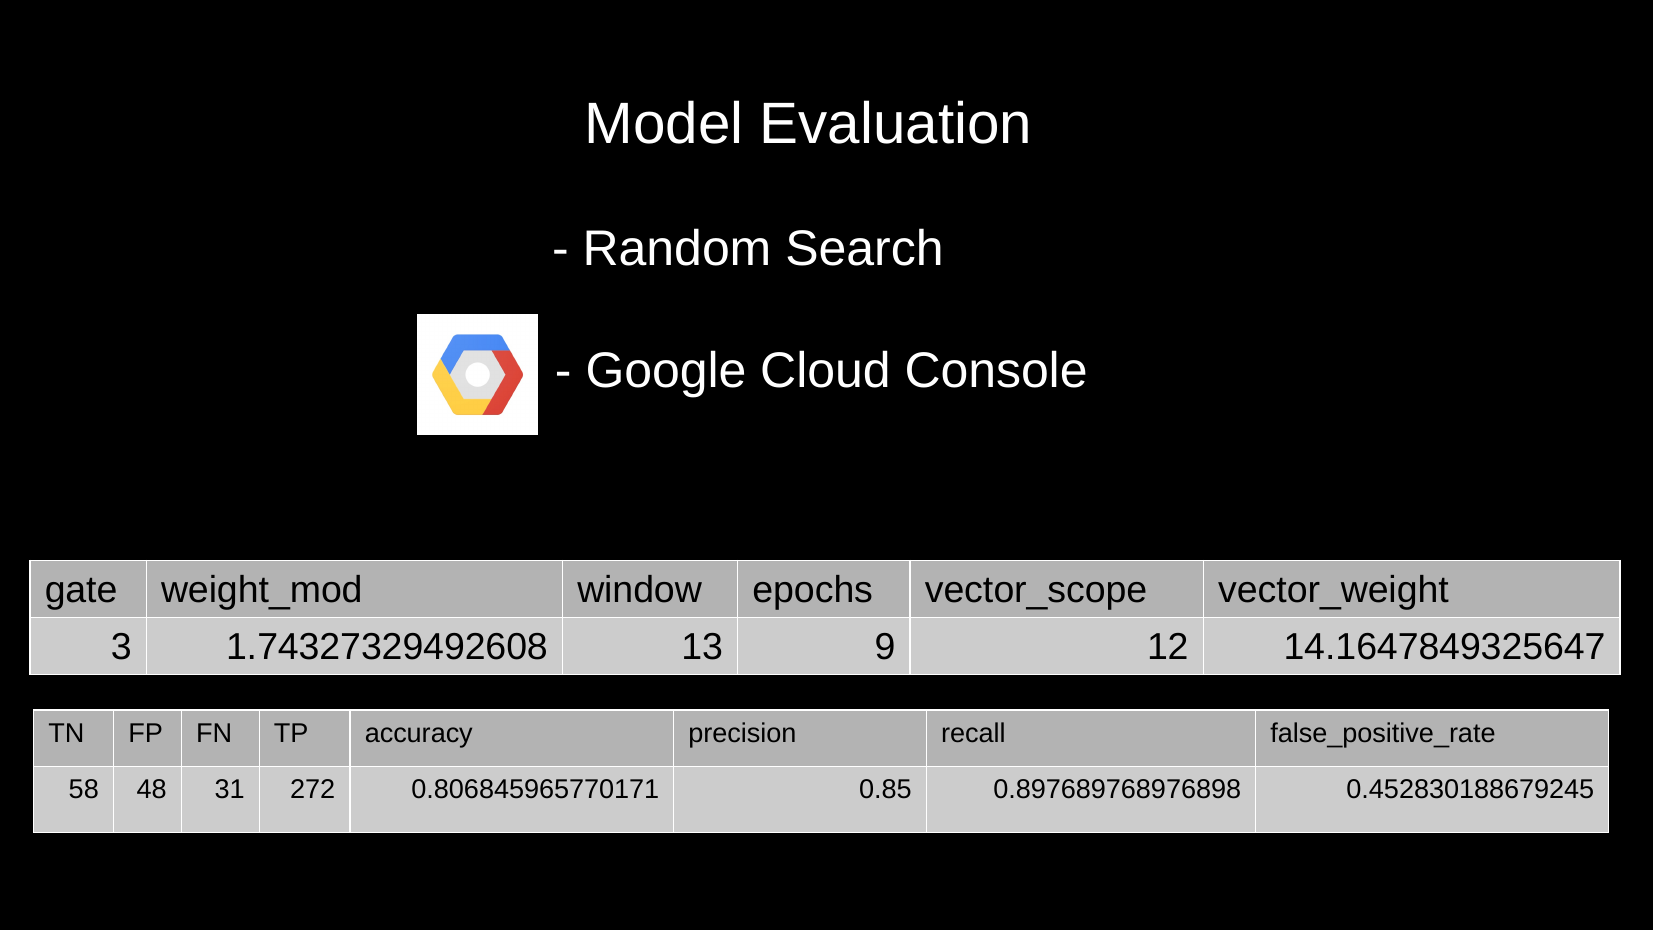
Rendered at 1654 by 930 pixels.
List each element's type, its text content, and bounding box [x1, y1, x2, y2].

table_cell 12 [911, 618, 1203, 674]
text_box - Google Cloud Console [539, 330, 1185, 457]
text_box - Random Search [537, 208, 1003, 335]
table_header epochs [738, 561, 909, 617]
table_cell 48 [114, 767, 181, 832]
table_header vector_scope [911, 561, 1203, 617]
table_header precision [674, 711, 926, 766]
table_header weight_mod [147, 561, 562, 617]
table_header window [563, 561, 737, 617]
table_cell 13 [563, 618, 737, 674]
table_cell 0.452830188679245 [1256, 767, 1608, 832]
table_cell 1.74327329492608 [147, 618, 562, 674]
table_cell 272 [260, 767, 349, 832]
table_header accuracy [351, 711, 673, 766]
table_cell 0.897689768976898 [927, 767, 1255, 832]
table_header false_positive_rate [1256, 711, 1608, 766]
table_cell 31 [182, 767, 259, 832]
table_header gate [31, 561, 146, 617]
table_header FN [182, 711, 259, 766]
table_cell 0.85 [674, 767, 926, 832]
table_cell 9 [738, 618, 909, 674]
table_cell 58 [34, 767, 113, 832]
table_header FP [114, 711, 181, 766]
table_cell 0.806845965770171 [351, 767, 673, 832]
text_box Model Evaluation [569, 78, 1170, 223]
picture [417, 314, 538, 435]
table_header TN [34, 711, 113, 766]
table_header recall [927, 711, 1255, 766]
table_header TP [260, 711, 349, 766]
table_header vector_weight [1204, 561, 1619, 617]
table_cell 3 [31, 618, 146, 674]
table_cell 14.1647849325647 [1204, 618, 1619, 674]
